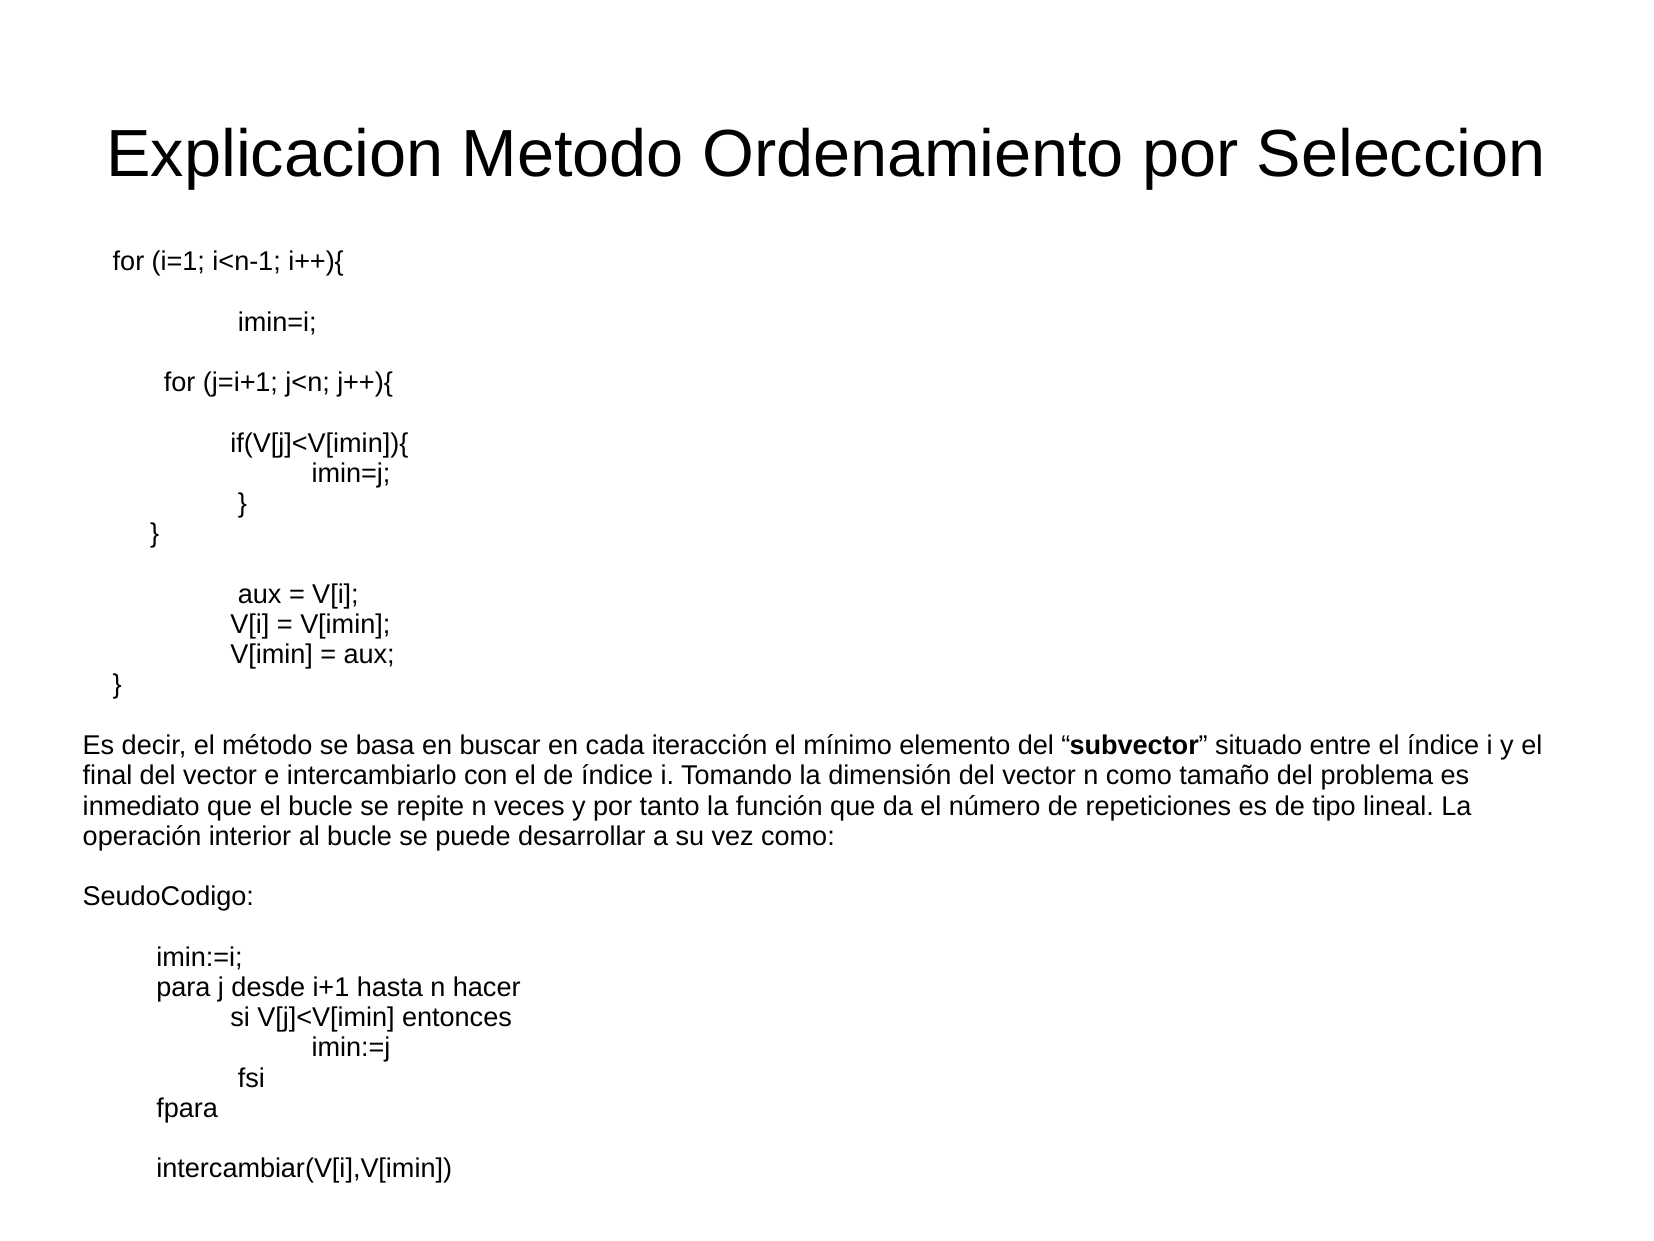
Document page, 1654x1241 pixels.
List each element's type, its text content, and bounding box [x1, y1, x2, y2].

title Explicacion Metodo Ordenamiento por Seleccion [82, 49, 1571, 219]
subtitle for (i=1; i<n-1; i++){ imin=i; for (j=i+1; j<n; j++){ if(V[j]<V[imin]){ imin=j; } } aux = V[i]; V[i] = V[imin]; V[imin] = aux; } Es decir, el método se basa en buscar en cada iteracción el mínimo elemento del “subvector” situado entre el índice i y el final del vector e intercambiarlo con el de índice i. Tomando la dimensión del vector n como tamaño del problema es inmediato que el bucle se repite n veces y por tanto la función que da el número de repeticiones es de tipo lineal. La operación interior al bucle se puede desarrollar a su vez como: SeudoCodigo: imin:=i; para j desde i+1 hasta n hacer si V[j]<V[imin] entonces imin:=j fsi fpara intercambiar(V[i],V[imin]) [82, 219, 1571, 1181]
